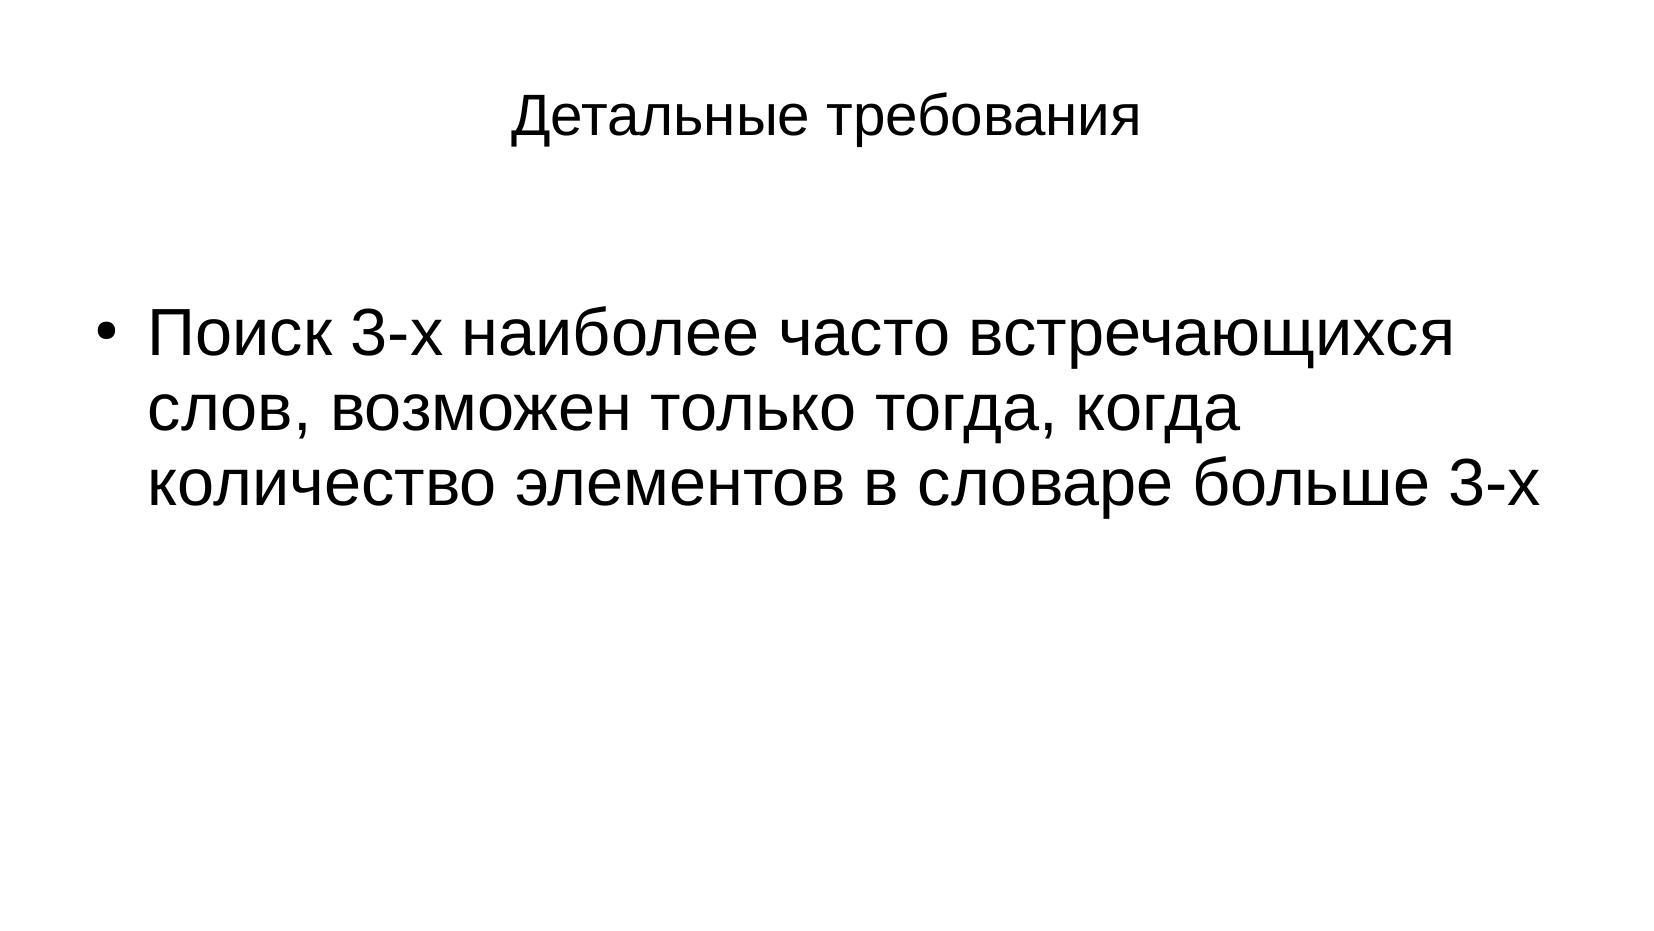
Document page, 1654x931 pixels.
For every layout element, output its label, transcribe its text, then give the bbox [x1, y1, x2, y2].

title Детальные требования [82, 37, 1571, 193]
list Поиск 3-х наиболее часто встречающихся слов, возможен только тогда, когда количество элементов в словаре больше 3-х [76, 295, 1565, 835]
